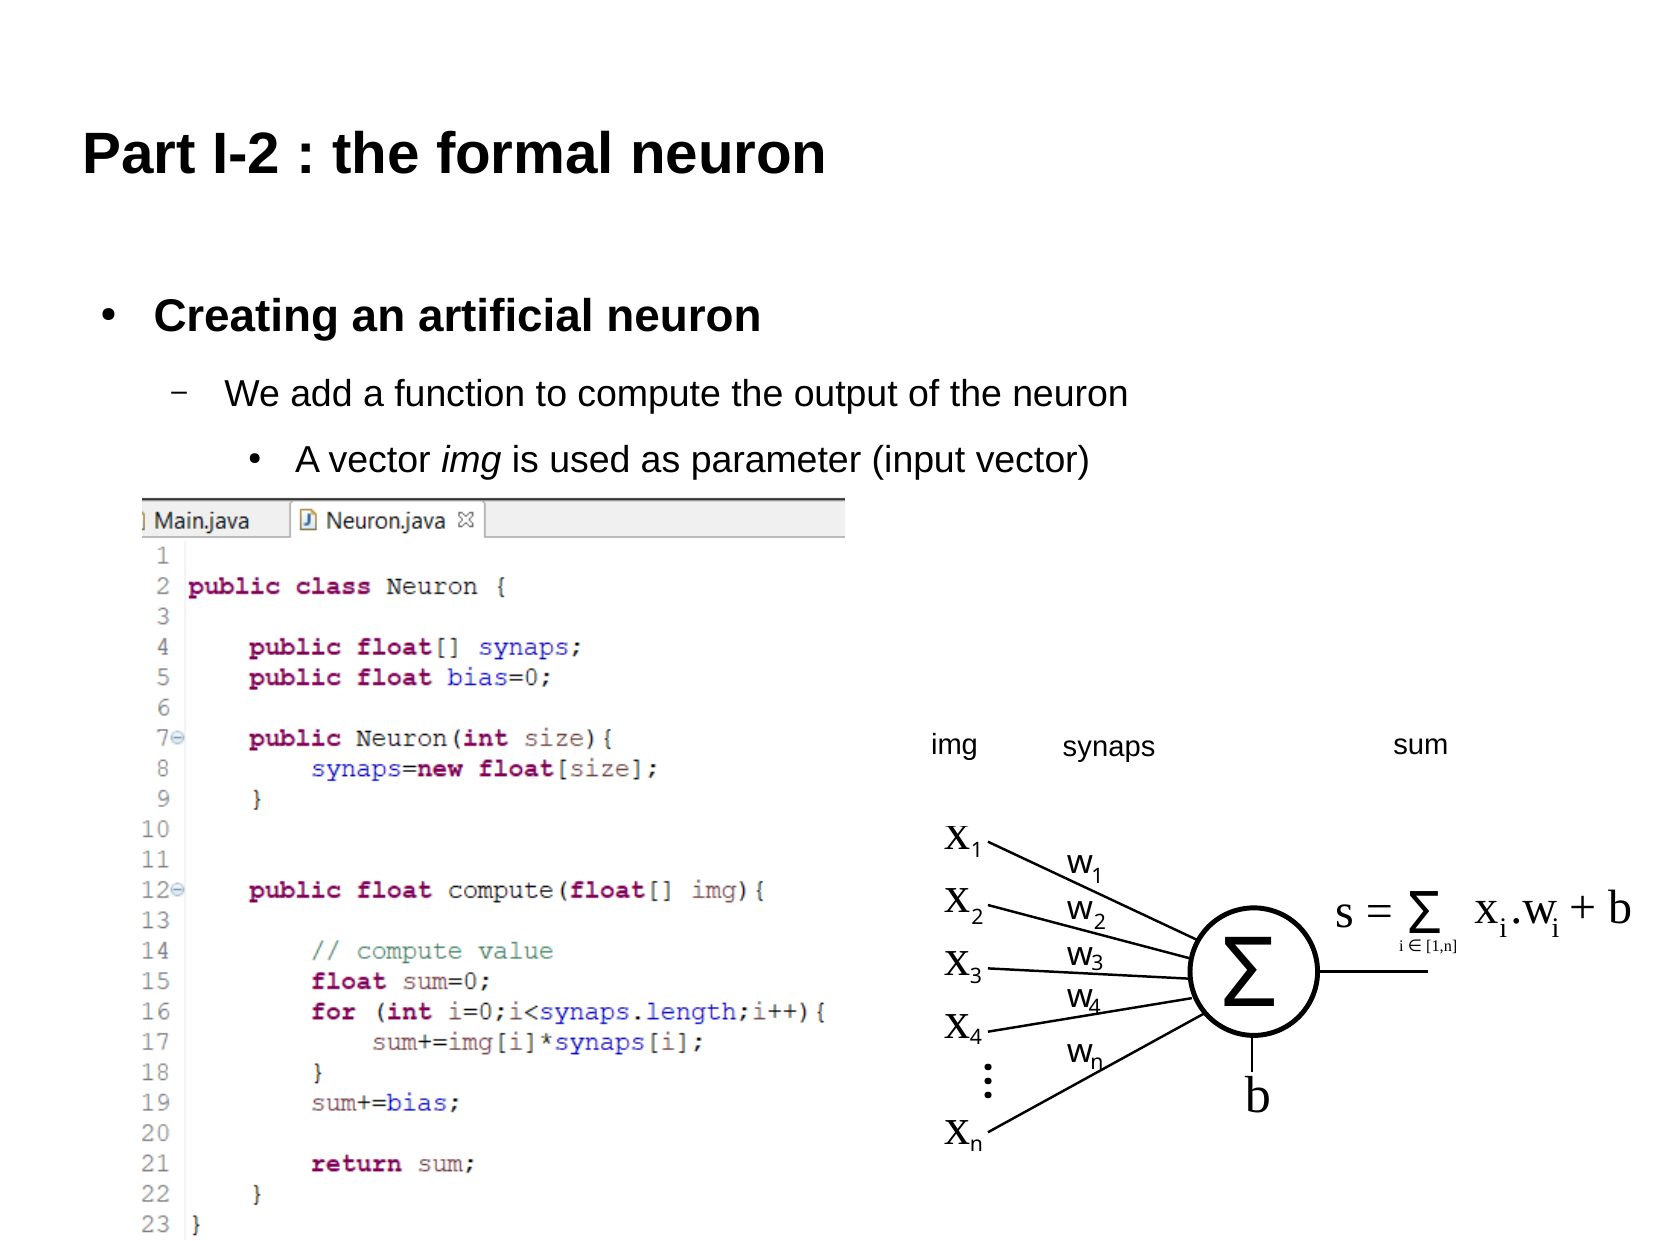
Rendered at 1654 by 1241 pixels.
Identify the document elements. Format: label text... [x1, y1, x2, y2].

list Creating an artificial neuron We add a function to compute the output of the neuron A vector img is used as parameter (input vector) [82, 290, 1625, 1241]
text_box sum [1378, 720, 1464, 769]
text_box synaps [1047, 722, 1171, 770]
picture [142, 497, 845, 1240]
text_box img [916, 720, 994, 769]
title Part I-2 : the formal neuron [82, 49, 1571, 257]
picture [944, 826, 1631, 1152]
